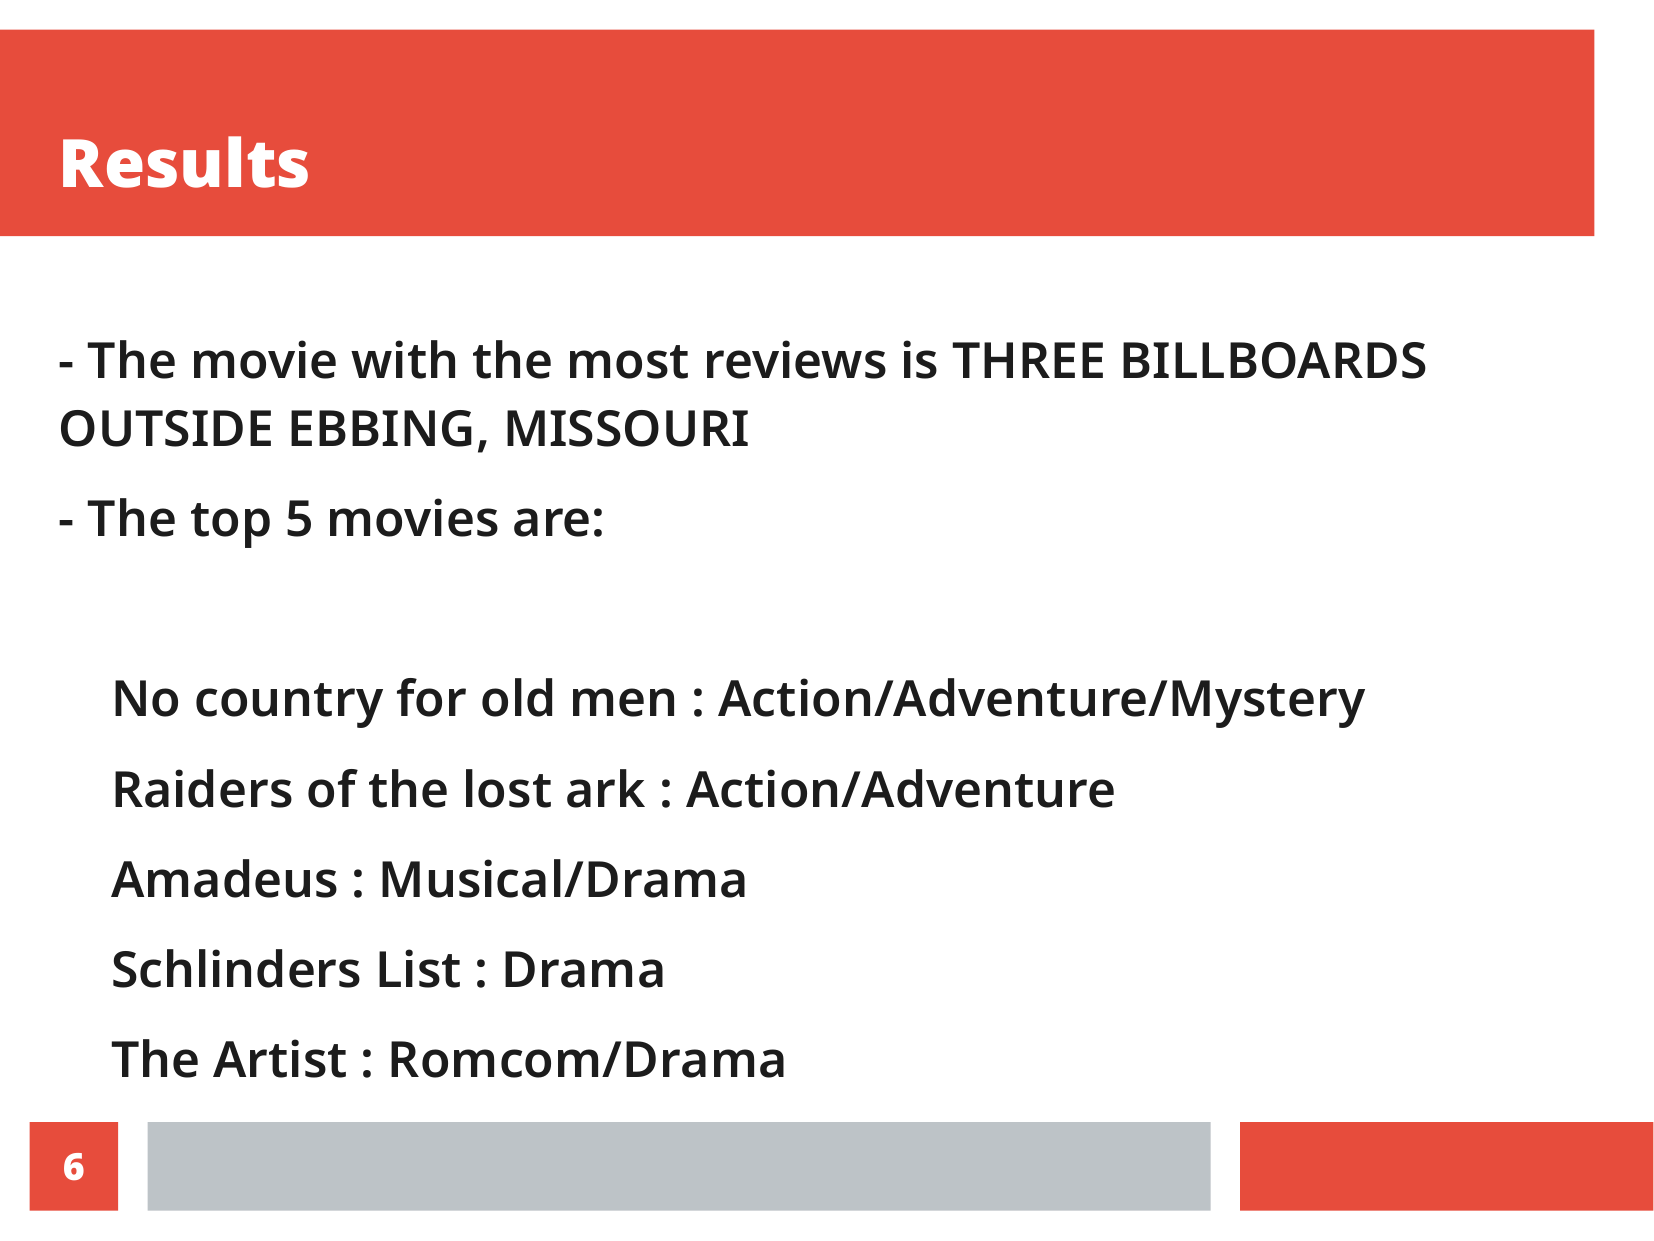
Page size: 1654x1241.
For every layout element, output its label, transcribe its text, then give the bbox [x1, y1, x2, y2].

list - The movie with the most reviews is THREE BILLBOARDS OUTSIDE EBBING, MISSOURI - The top 5 movies are: No country for old men : Action/Adventure/Mystery Raiders of the lost ark : Action/Adventure Amadeus : Musical/Drama Schlinders List : Drama The Artist : Romcom/Drama [59, 324, 1565, 1093]
title Results [59, 59, 1595, 207]
